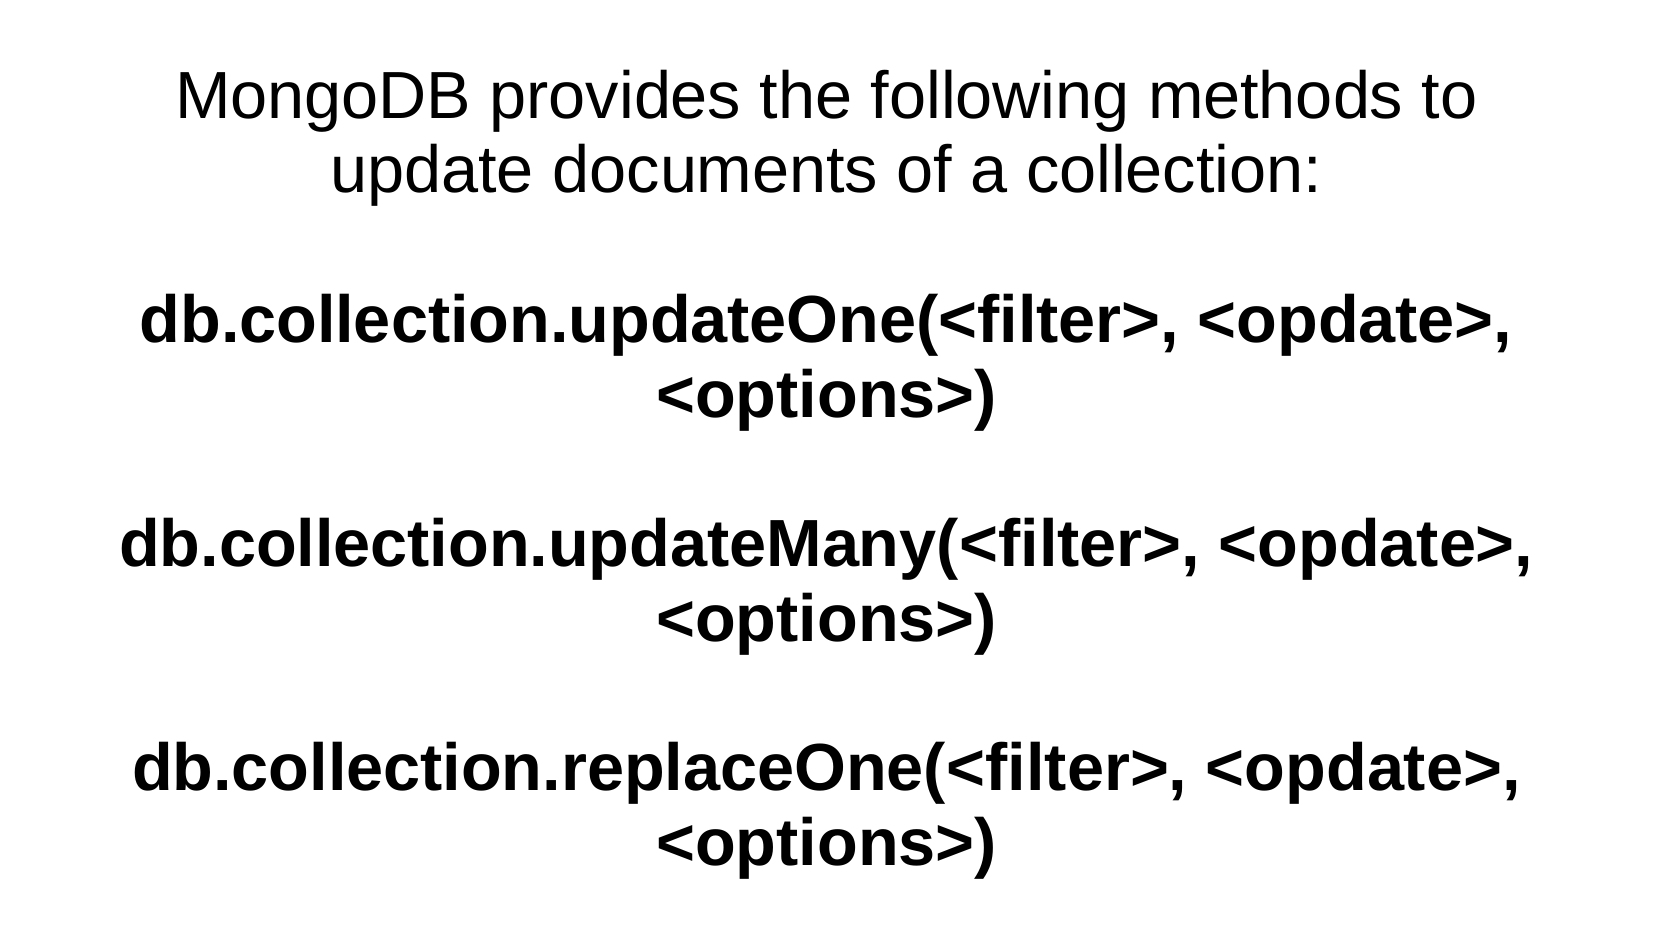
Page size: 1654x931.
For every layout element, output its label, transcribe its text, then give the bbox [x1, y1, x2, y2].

subtitle MongoDB provides the following methods to update documents of a collection: db.collection.updateOne(<filter>, <opdate>, <options>) db.collection.updateMany(<filter>, <opdate>, <options>) db.collection.replaceOne(<filter>, <opdate>, <options>) [82, 57, 1571, 880]
